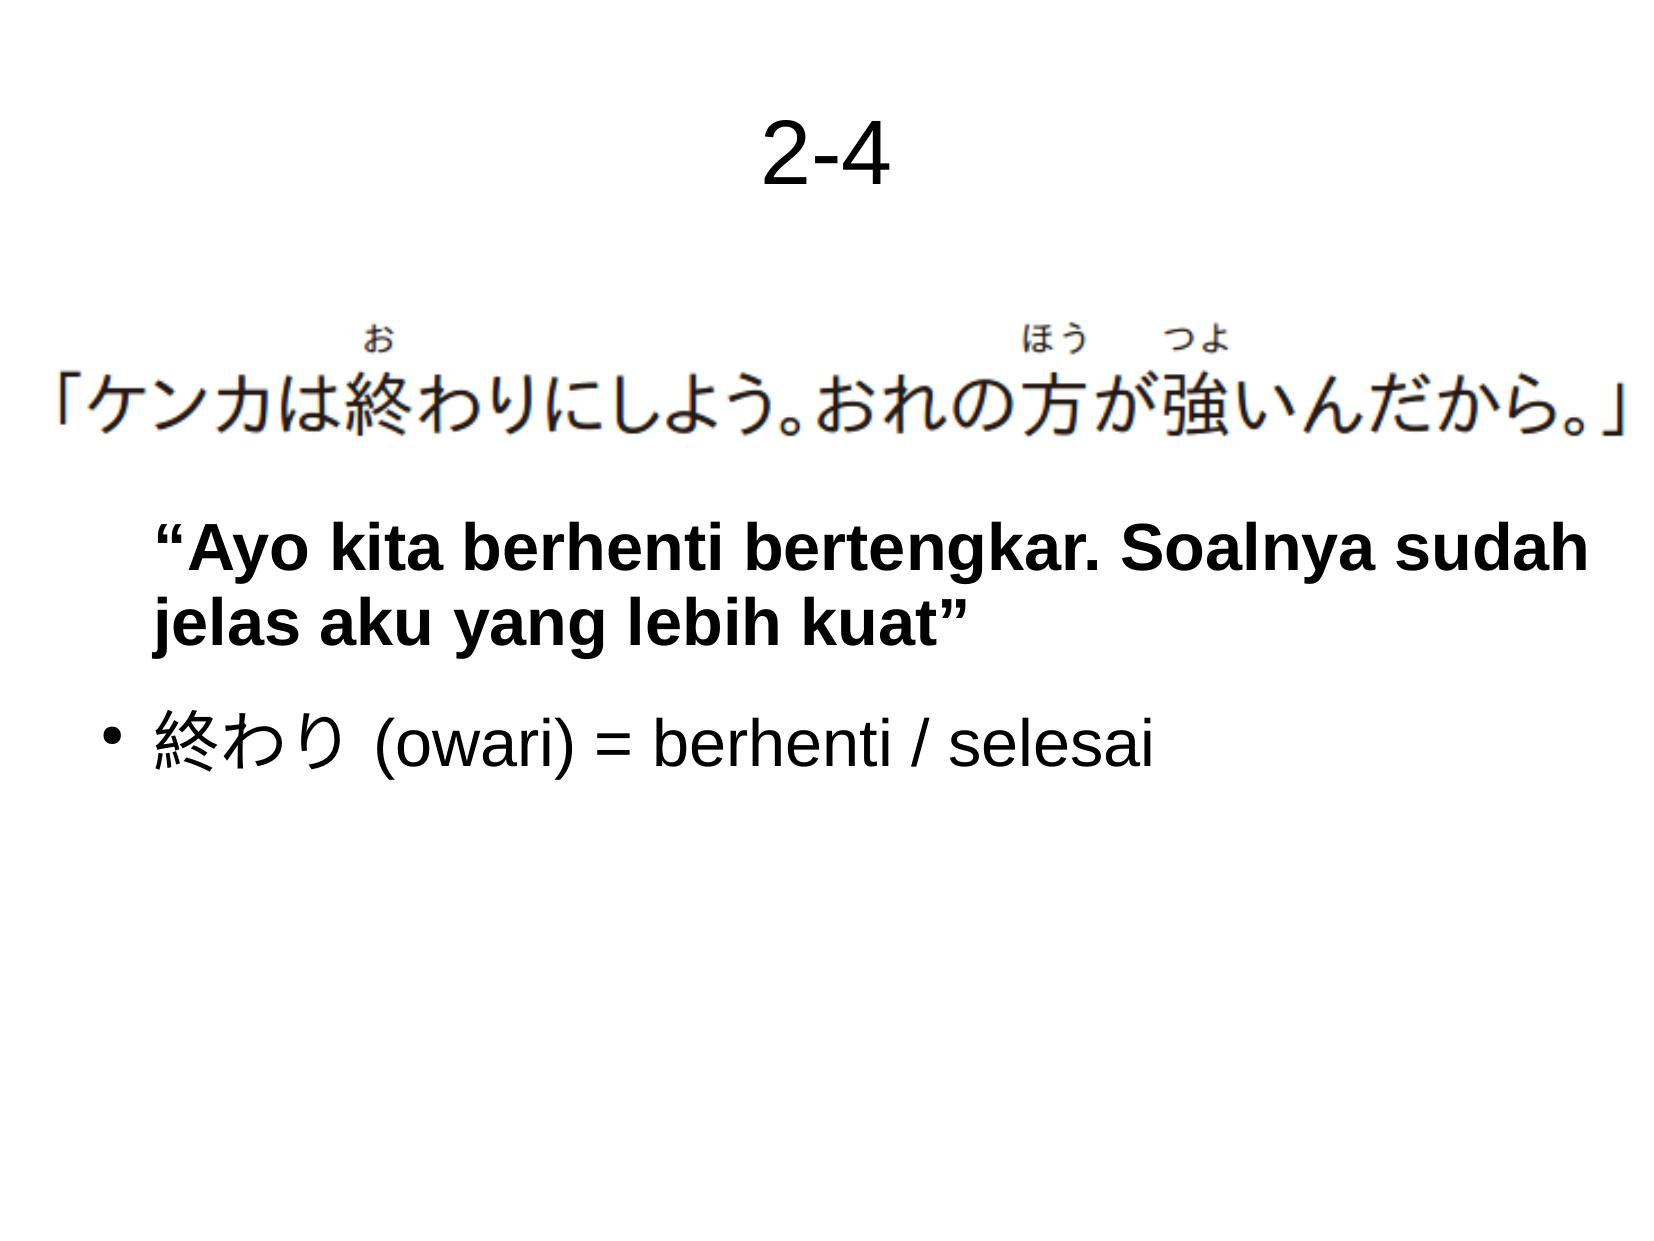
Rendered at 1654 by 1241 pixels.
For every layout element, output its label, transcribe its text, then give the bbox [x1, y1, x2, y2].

picture [41, 314, 1636, 451]
list “Ayo kita berhenti bertengkar. Soalnya sudah jelas aku yang lebih kuat” 終わり(owari) = berhenti / selesai [82, 510, 1606, 1186]
title 2-4 [82, 49, 1571, 257]
